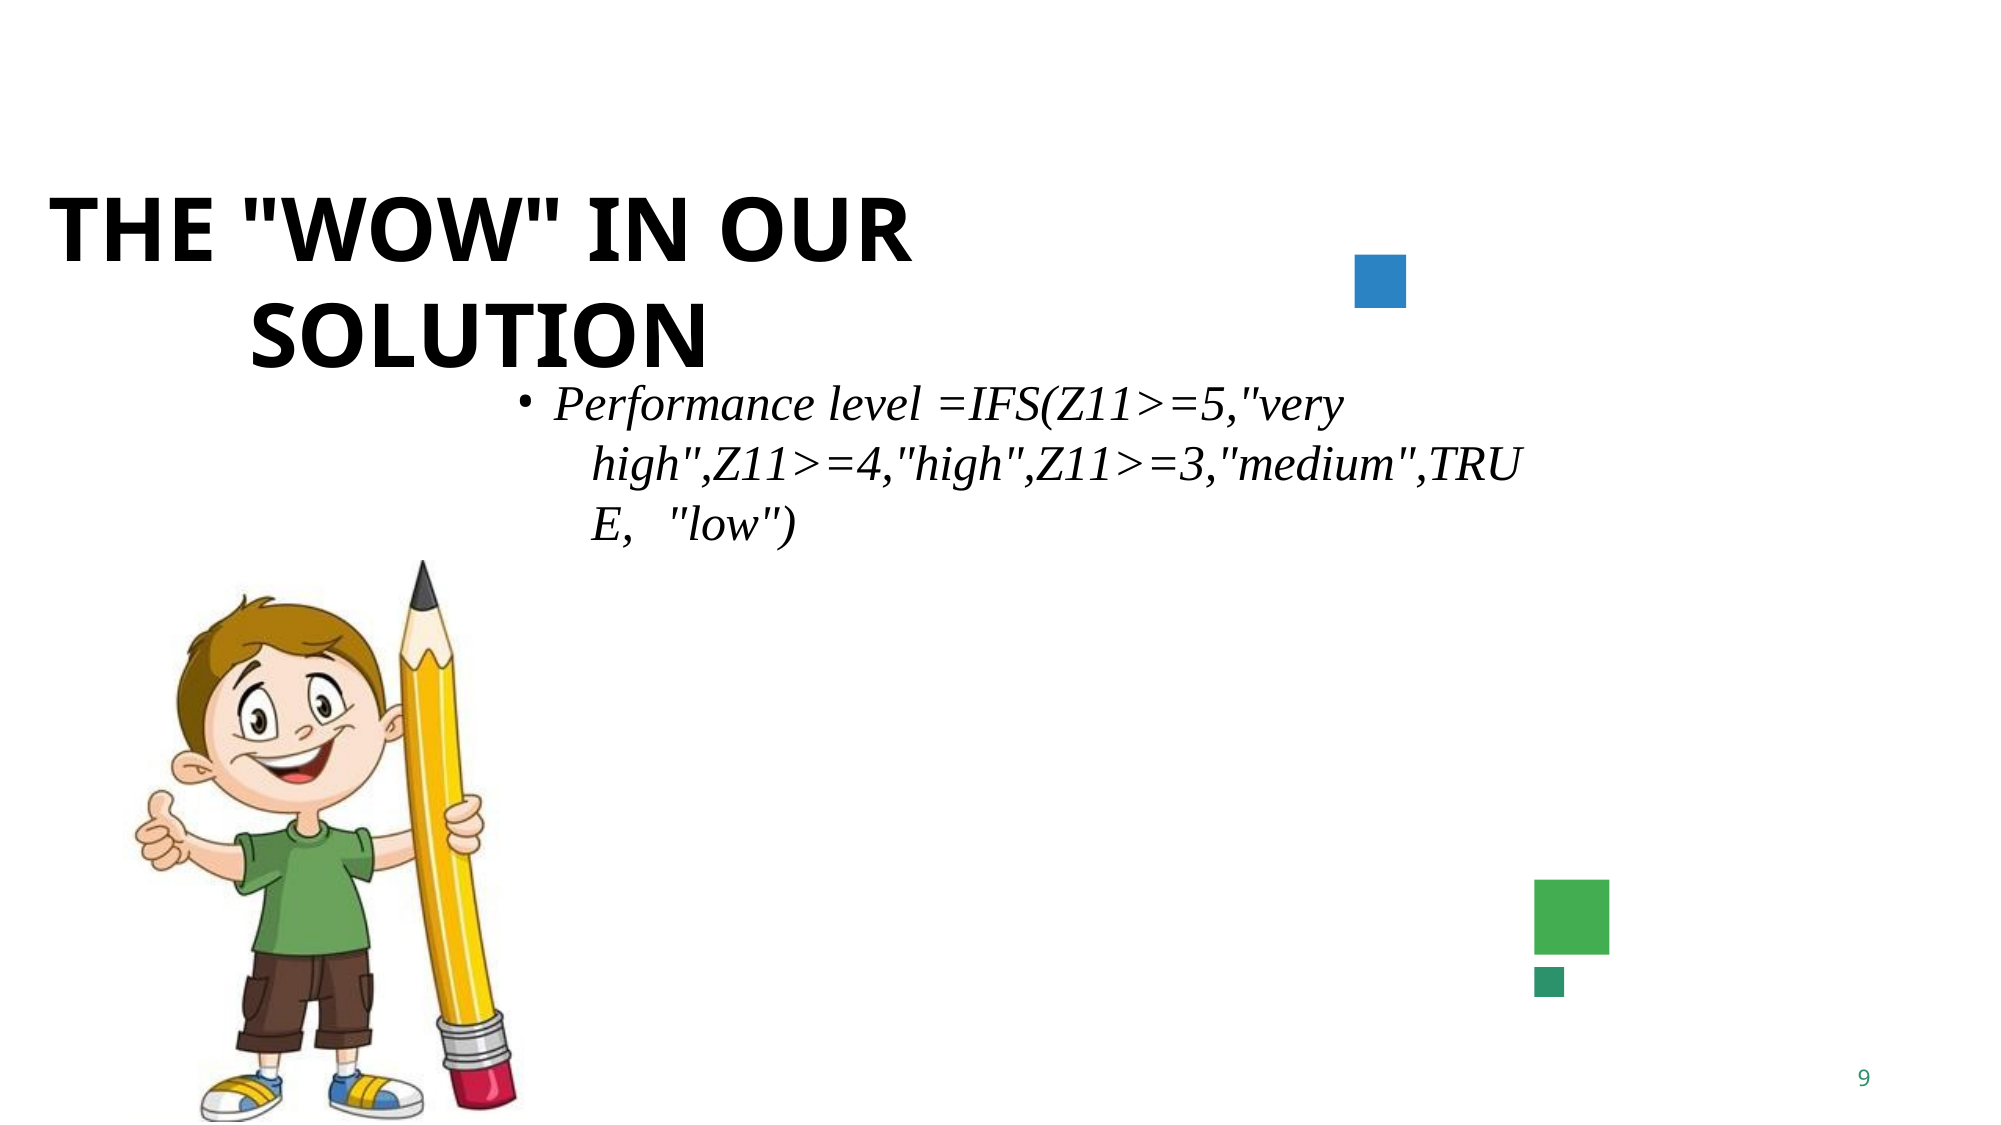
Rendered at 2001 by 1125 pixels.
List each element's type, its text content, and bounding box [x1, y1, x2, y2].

picture [123, 560, 529, 1122]
text_box Performance level =IFS(Z11>=5,"very high",Z11>=4,"high",Z11>=3,"medium",TRUE, "low") [512, 368, 1538, 554]
text_box [1354, 254, 1407, 308]
text_box [1534, 967, 1565, 997]
slide_number 9 [1851, 1062, 1891, 1094]
text_box [1534, 879, 1610, 955]
title THE "WOW" IN OUR SOLUTION [46, 170, 1283, 282]
